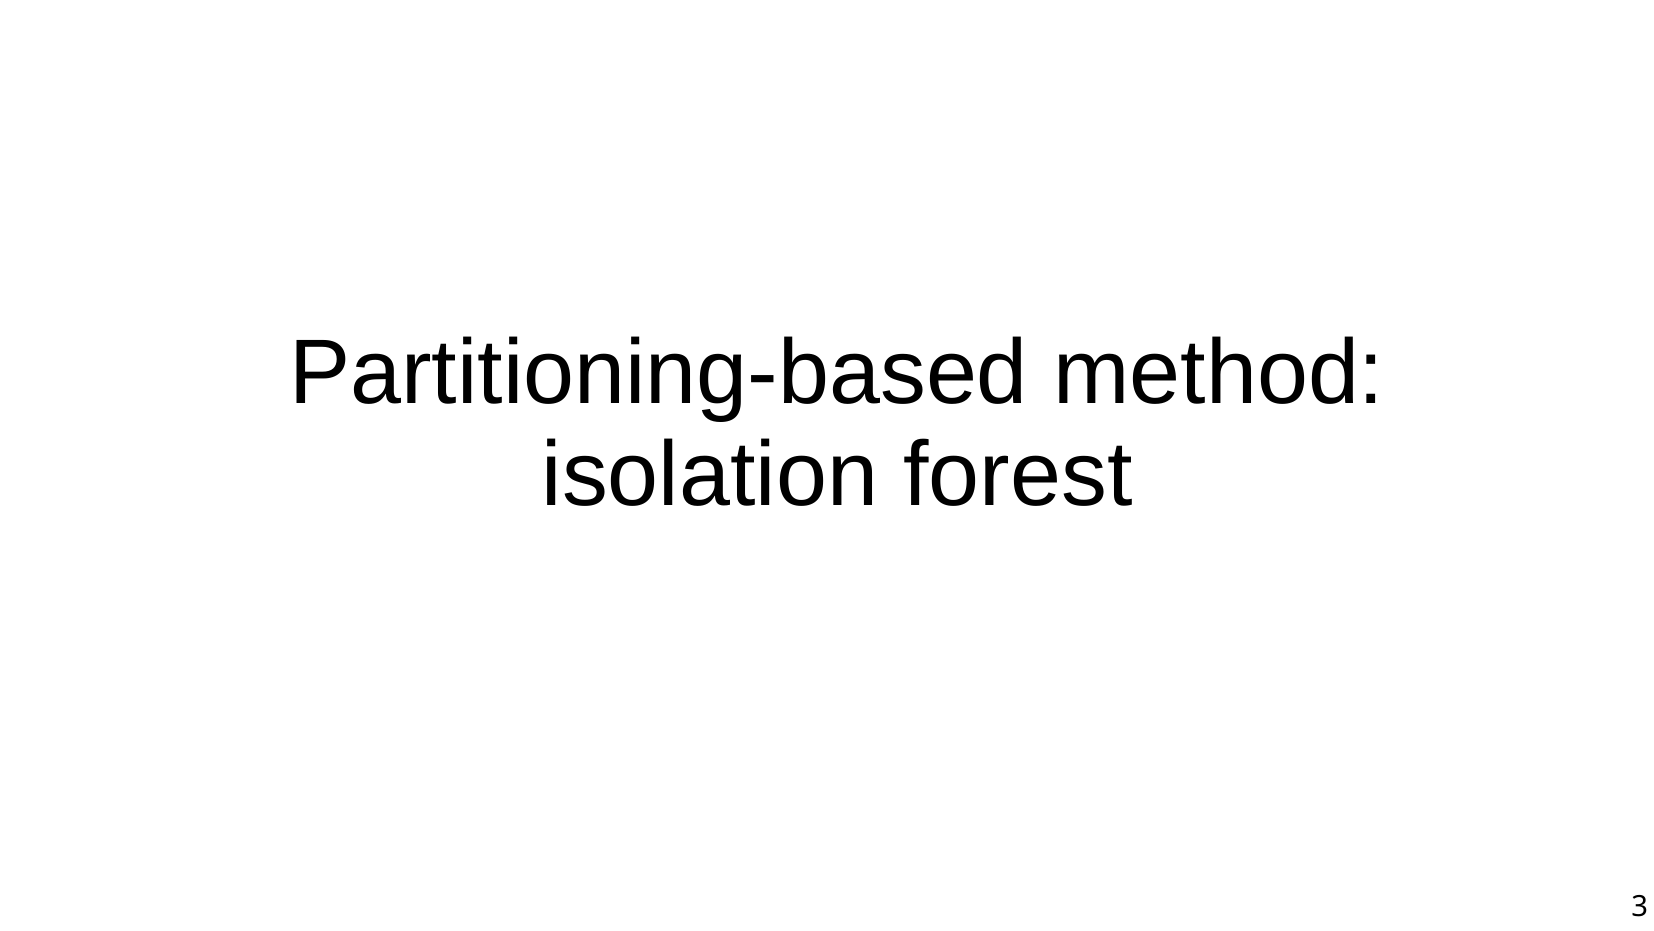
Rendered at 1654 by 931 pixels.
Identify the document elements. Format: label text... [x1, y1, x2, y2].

title Partitioning-based method: isolation forest [93, 320, 1582, 526]
